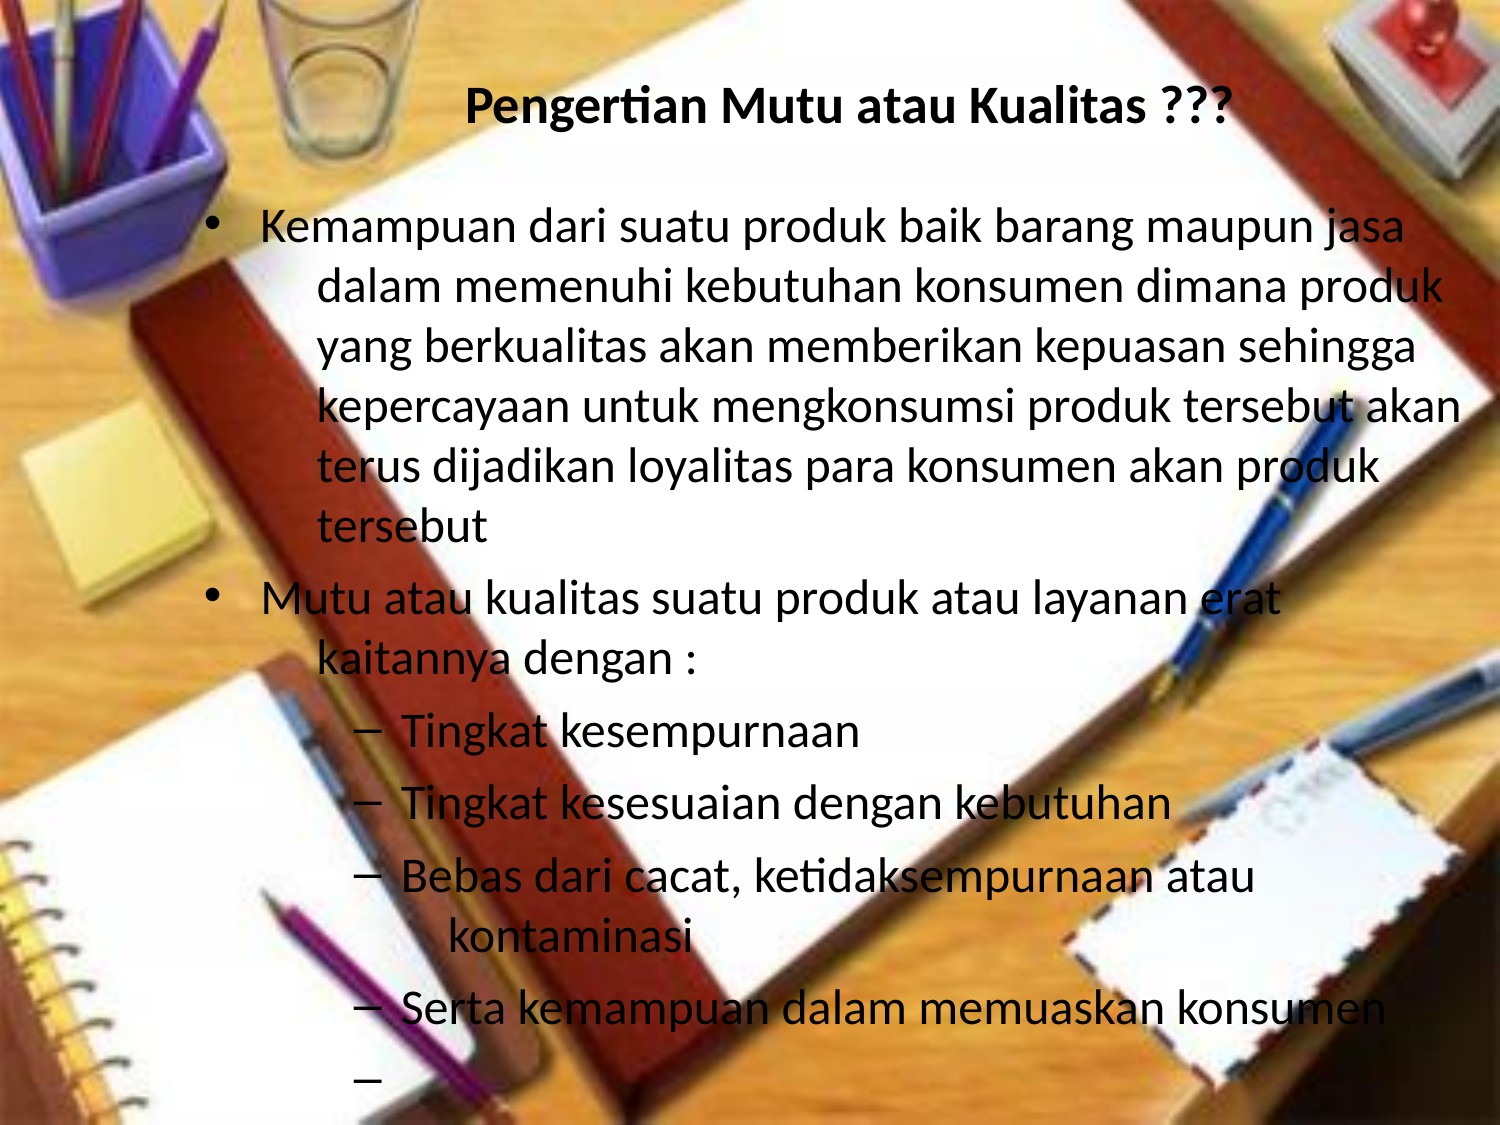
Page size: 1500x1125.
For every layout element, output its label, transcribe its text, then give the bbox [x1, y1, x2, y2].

title Pengertian Mutu atau Kualitas ??? [200, 31, 1500, 173]
list Kemampuan dari suatu produk baik barang maupun jasa dalam memenuhi kebutuhan konsumen dimana produk yang berkualitas akan memberikan kepuasan sehingga kepercayaan untuk mengkonsumsi produk tersebut akan terus dijadikan loyalitas para konsumen akan produk tersebut Mutu atau kualitas suatu produk atau layanan erat kaitannya dengan : Tingkat kesempurnaan Tingkat kesesuaian dengan kebutuhan Bebas dari cacat, ketidaksempurnaan atau kontaminasi Serta kemampuan dalam memuaskan konsumen [189, 184, 1500, 1071]
